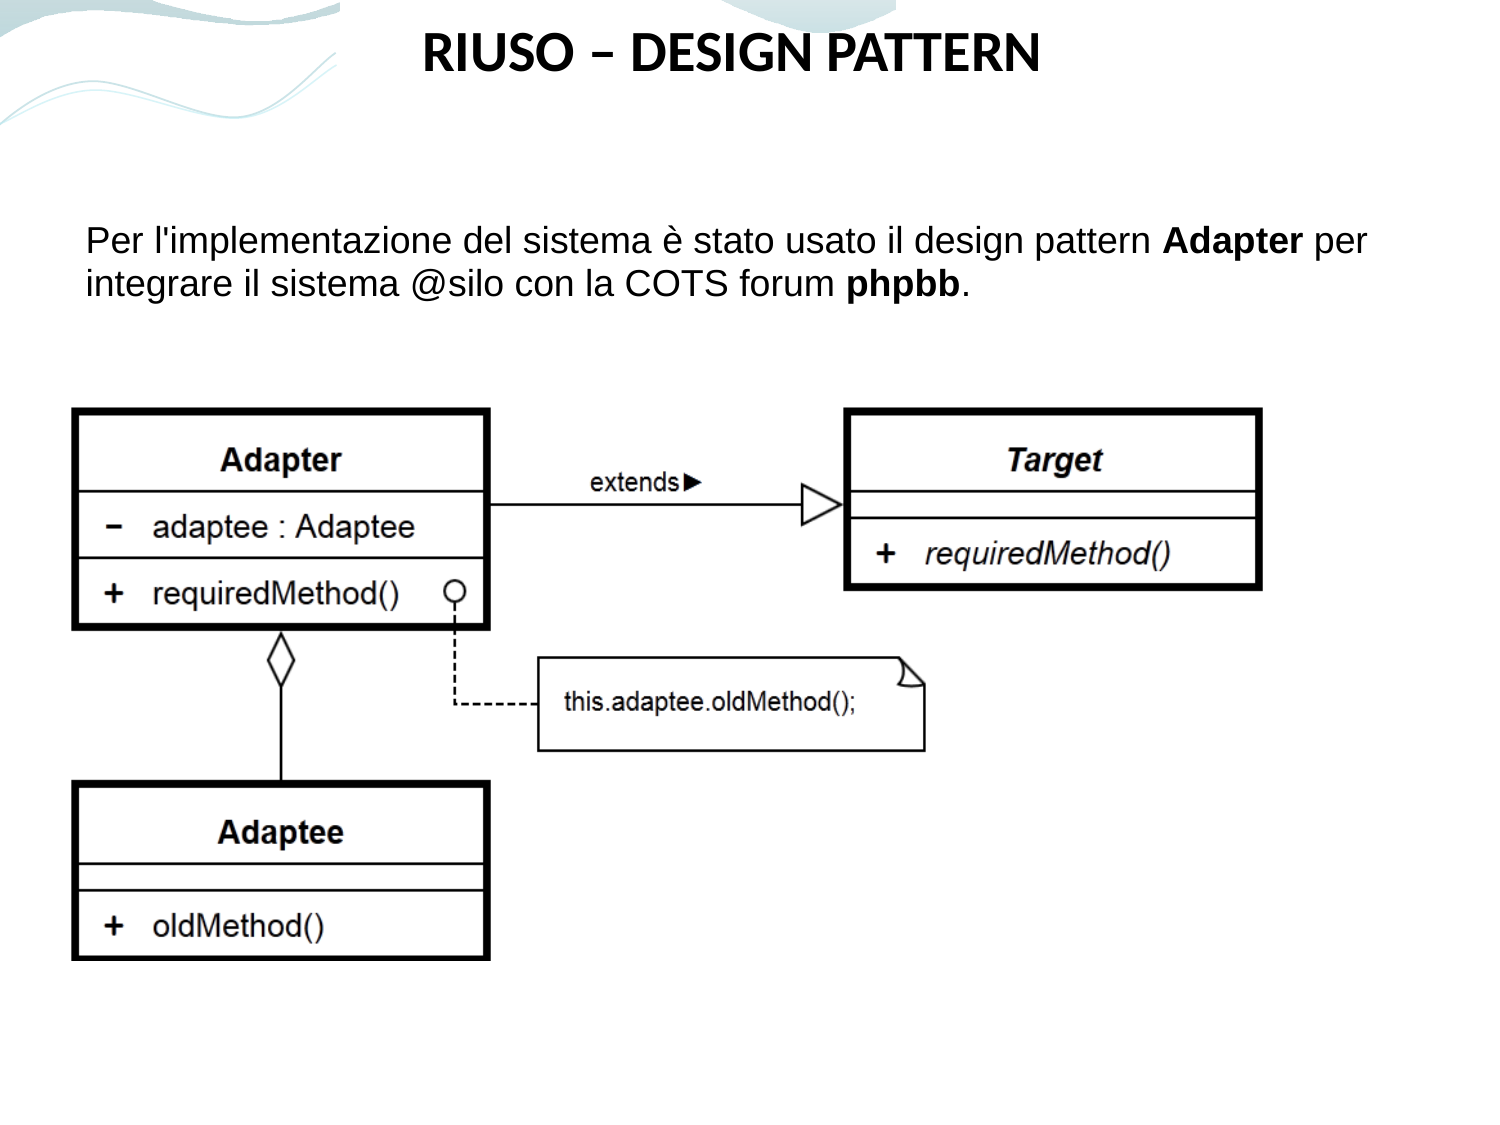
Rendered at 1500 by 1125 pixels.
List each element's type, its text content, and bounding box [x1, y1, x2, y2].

picture [47, 401, 1500, 961]
text_box Per l'implementazione del sistema è stato usato il design pattern Adapter per integrare il sistema @silo con la COTS forum phpbb. [70, 212, 1441, 314]
text_box RIUSO – DESIGN PATTERN [23, 20, 1441, 107]
